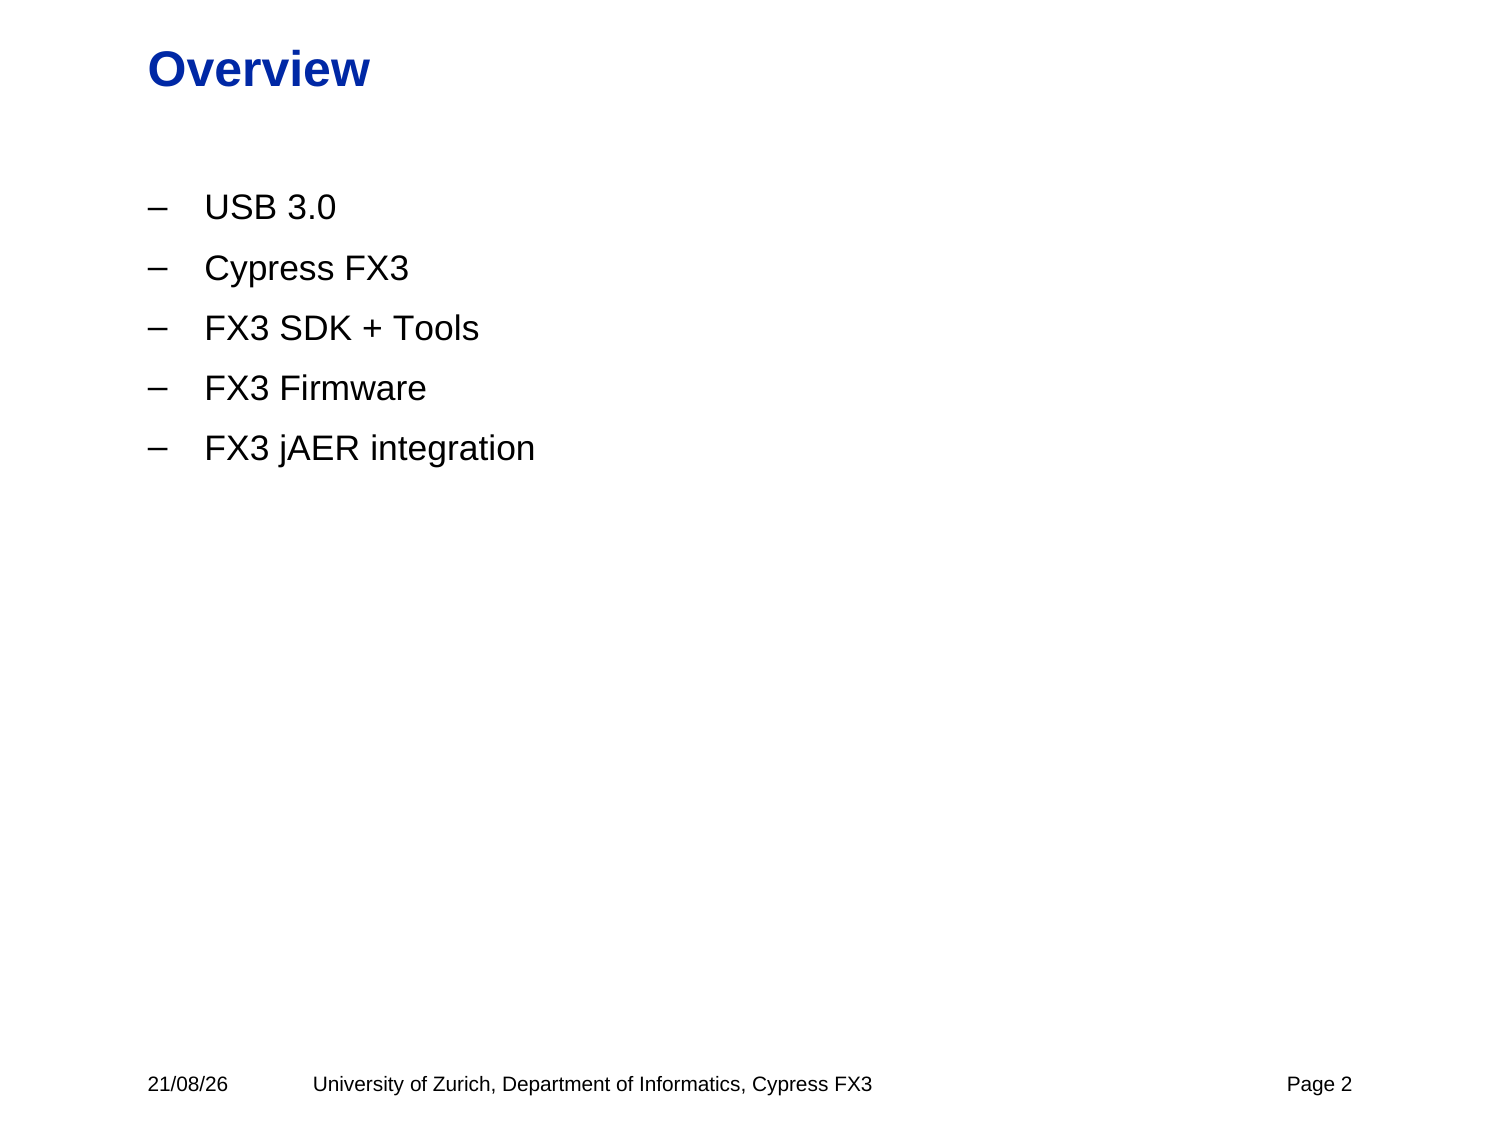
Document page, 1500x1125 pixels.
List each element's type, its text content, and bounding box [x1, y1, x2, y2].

title Overview [147, 31, 1353, 137]
list USB 3.0 Cypress FX3 FX3 SDK + Tools FX3 Firmware FX3 jAER integration [147, 184, 1353, 1000]
